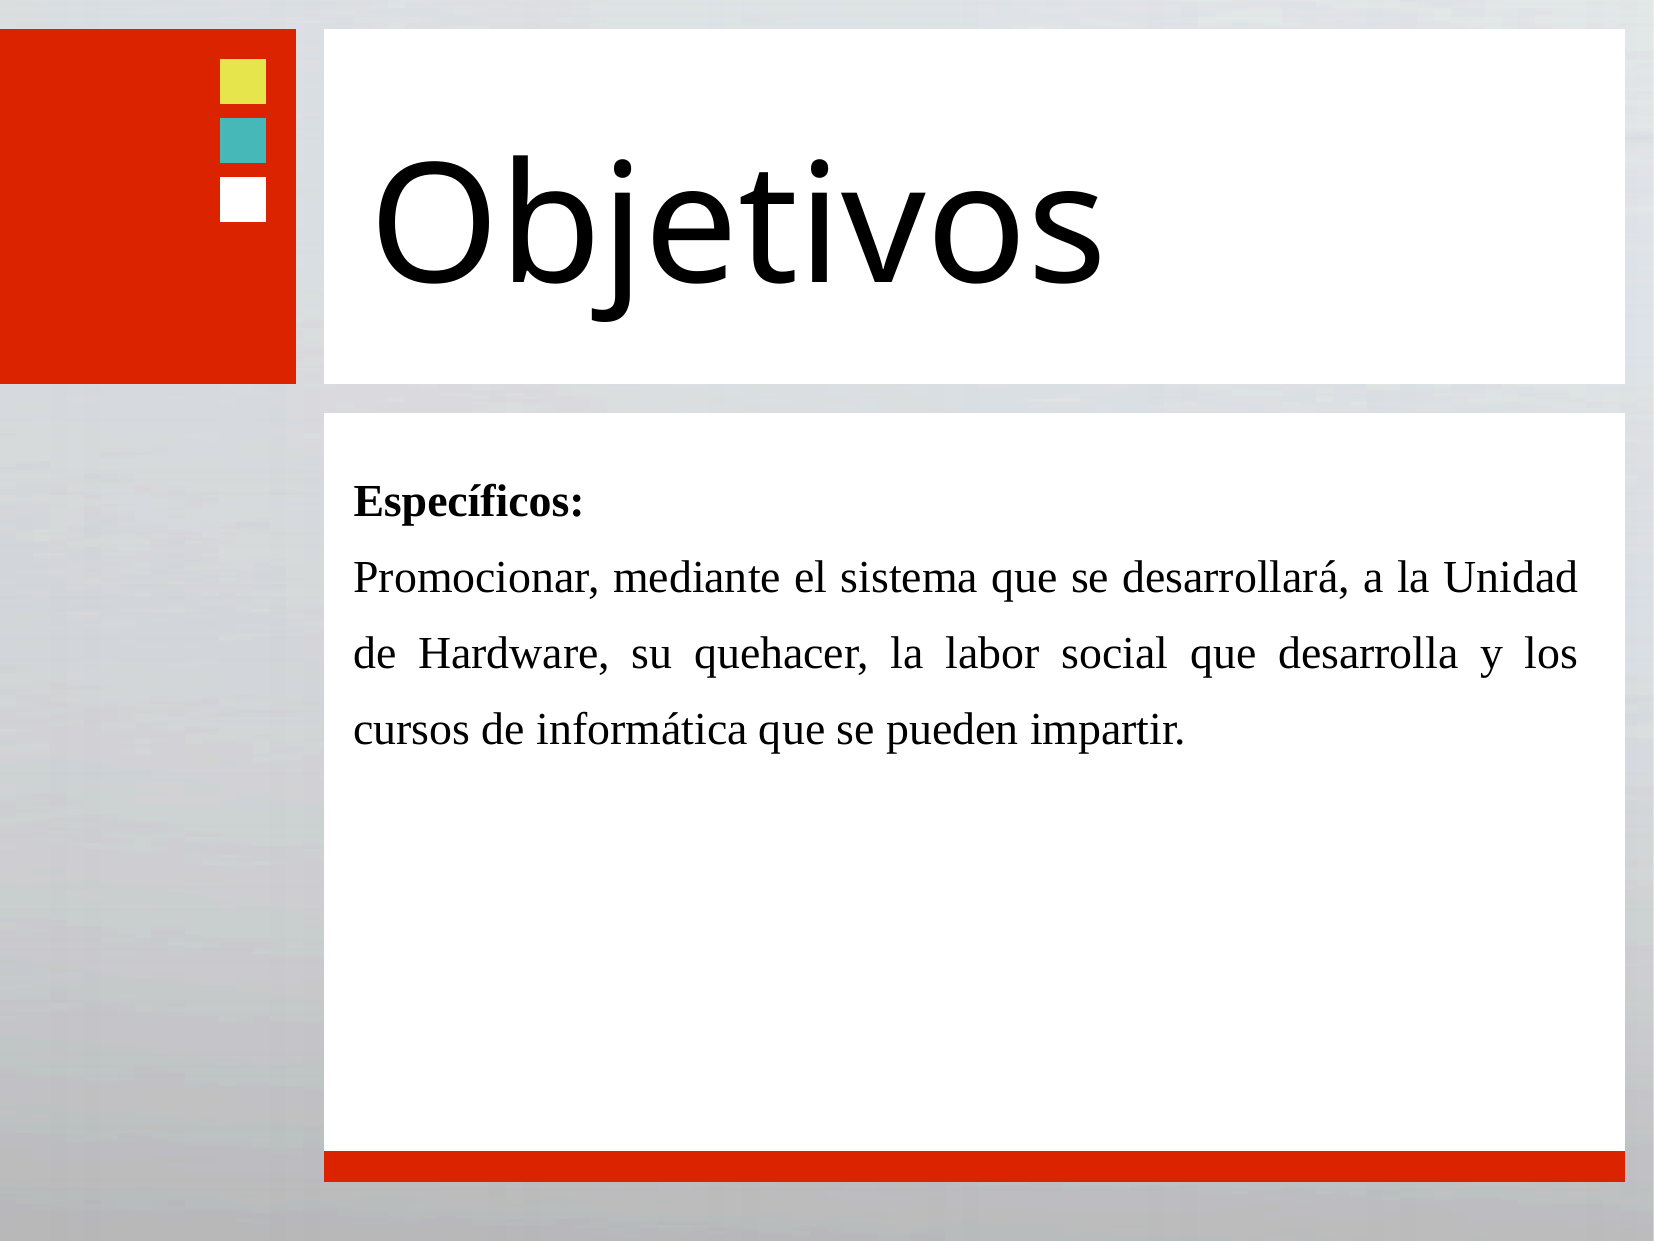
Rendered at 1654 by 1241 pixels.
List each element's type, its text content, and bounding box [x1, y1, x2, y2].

text_box Específicos: Promocionar, mediante el sistema que se desarrollará, a la Unidad de Hardware, su quehacer, la labor social que desarrolla y los cursos de informática que se pueden impartir. [338, 442, 1595, 1142]
text_box General: Desarrollar e implementar un sistema informático, que automatice los procesos de las funciones principales del Laboratorio de cómputo y de toda la Unidad de Hardware del Departamento de Ingeniería y Arquitectura. [354, 442, 1625, 1152]
picture [0, 0, 1654, 1241]
text_box Objetivos [354, 96, 1595, 301]
